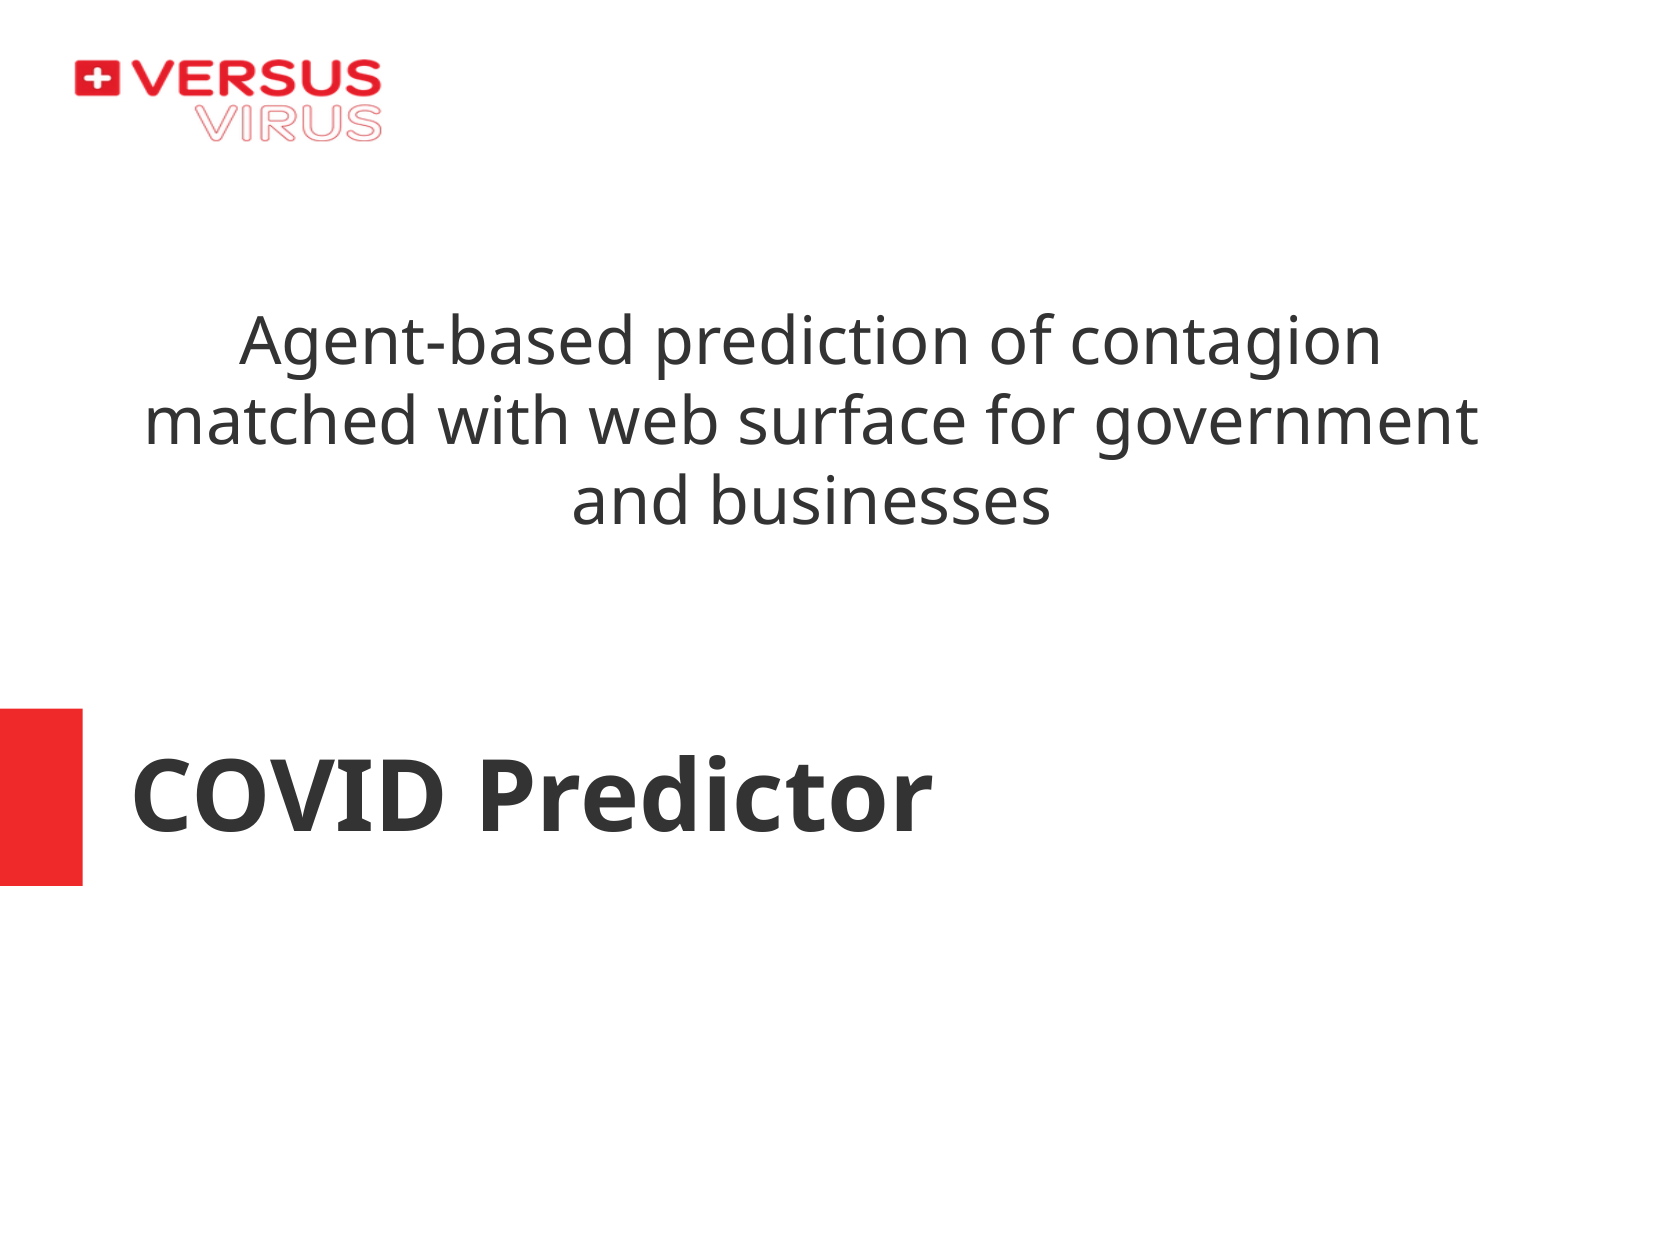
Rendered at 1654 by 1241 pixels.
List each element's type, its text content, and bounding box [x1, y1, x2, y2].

picture [58, 38, 410, 160]
subtitle Agent-based prediction of contagion matched with web surface for government and businesses [109, 281, 1516, 555]
title COVID Predictor [129, 655, 1536, 928]
